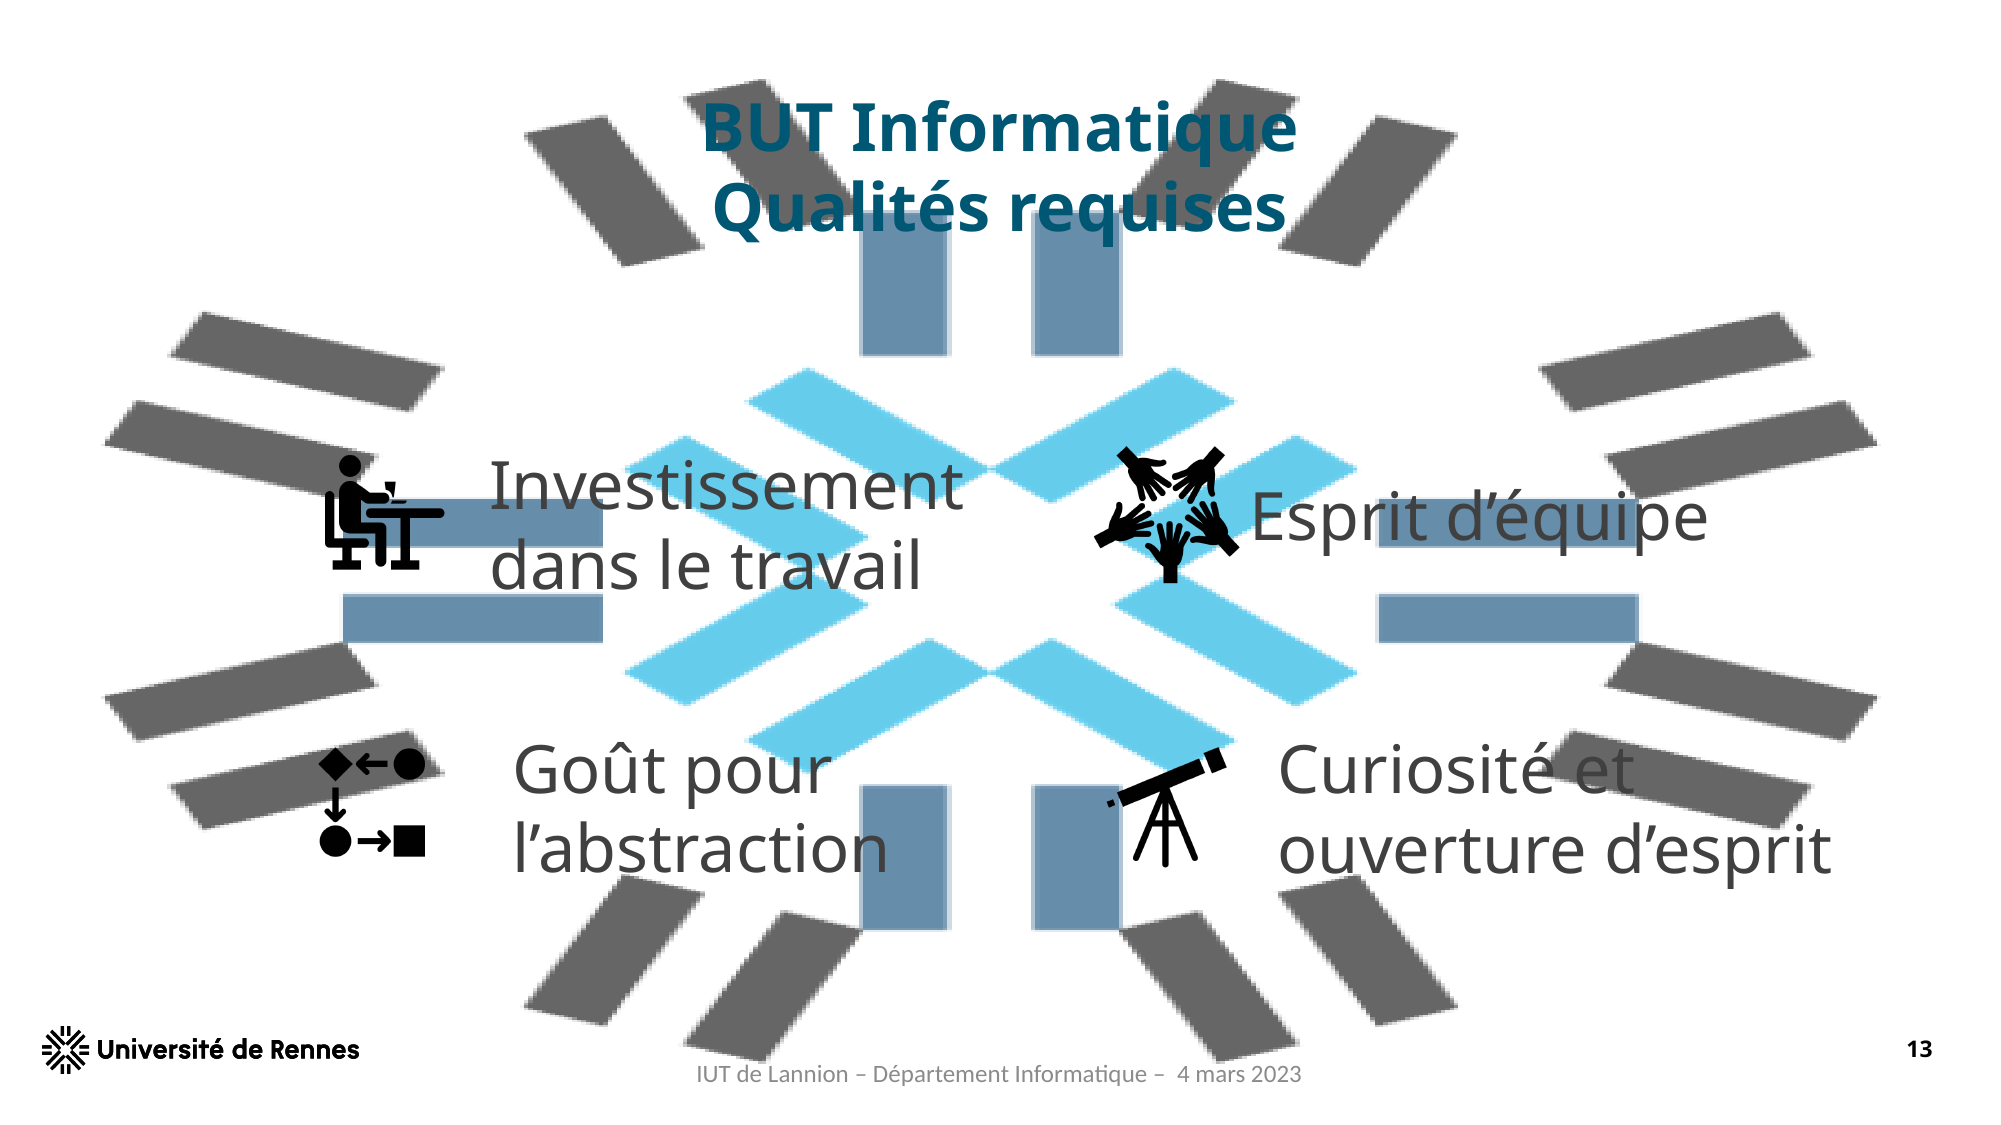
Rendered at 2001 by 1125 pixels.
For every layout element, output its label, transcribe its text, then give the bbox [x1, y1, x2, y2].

picture [296, 726, 447, 877]
picture [1091, 732, 1242, 883]
text_box Goût pour l’abstraction [497, 718, 1021, 894]
text_box Investissement dans le travail [474, 435, 1021, 691]
picture [42, 1026, 359, 1074]
text_box BUT Informatique Qualités requises [468, 77, 1531, 253]
picture [1091, 439, 1242, 590]
text_box Esprit d’équipe [1242, 466, 1726, 562]
picture [309, 439, 460, 590]
text_box IUT de Lannion – Département Informatique – 4 mars 2023 [662, 1042, 1338, 1103]
text_box Curiosité et ouverture d’esprit [1262, 719, 1881, 895]
